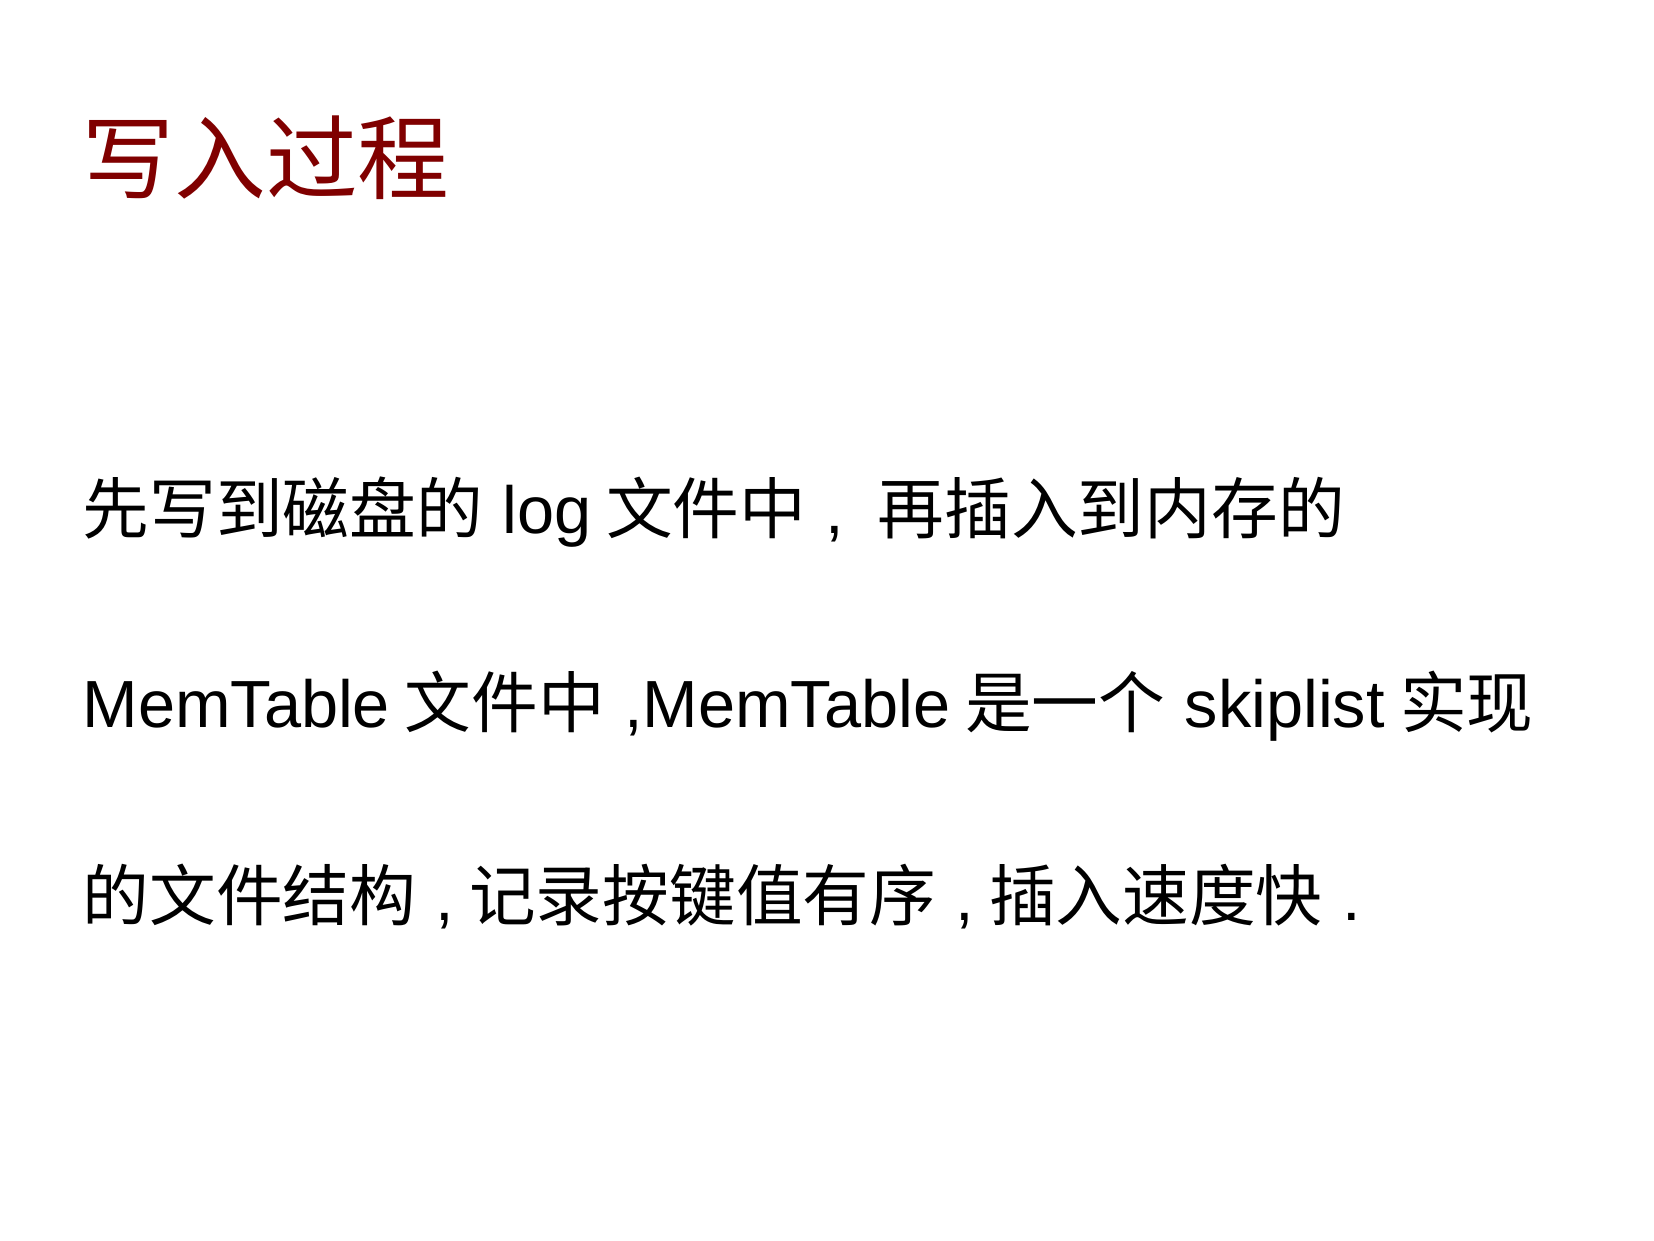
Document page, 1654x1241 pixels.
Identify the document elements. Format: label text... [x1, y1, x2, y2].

subtitle 先写到磁盘的log文件中, 再插入到内存的MemTable文件中,MemTable是一个skiplist实现的文件结构,记录按键值有序,插入速度快. [82, 290, 1571, 1010]
title 写入过程 [82, 49, 1571, 257]
